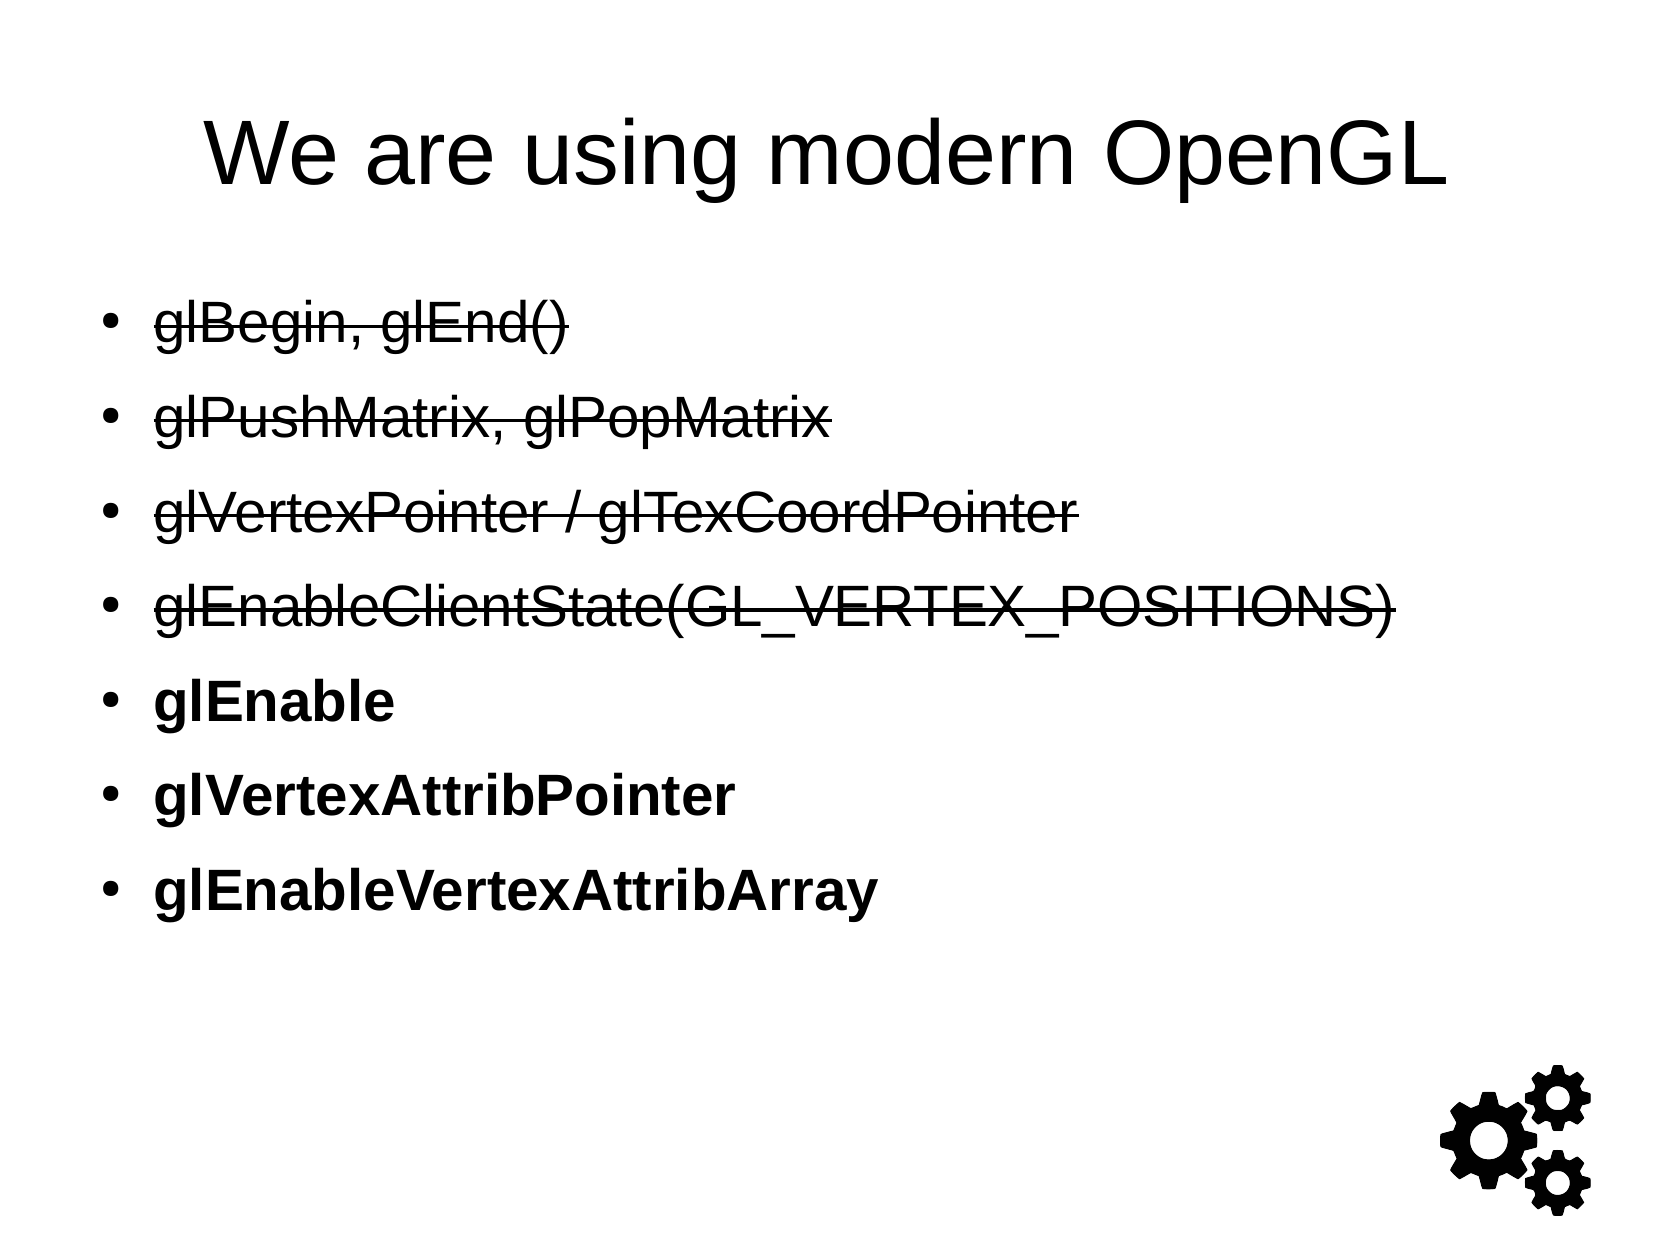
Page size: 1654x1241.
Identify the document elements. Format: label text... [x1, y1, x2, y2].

title We are using modern OpenGL [82, 49, 1571, 257]
list glBegin, glEnd() glPushMatrix, glPopMatrix glVertexPointer / glTexCoordPointer glEnableClientState(GL_VERTEX_POSITIONS) glEnable glVertexAttribPointer glEnableVertexAttribArray [82, 290, 1571, 1010]
picture [1440, 1065, 1591, 1216]
